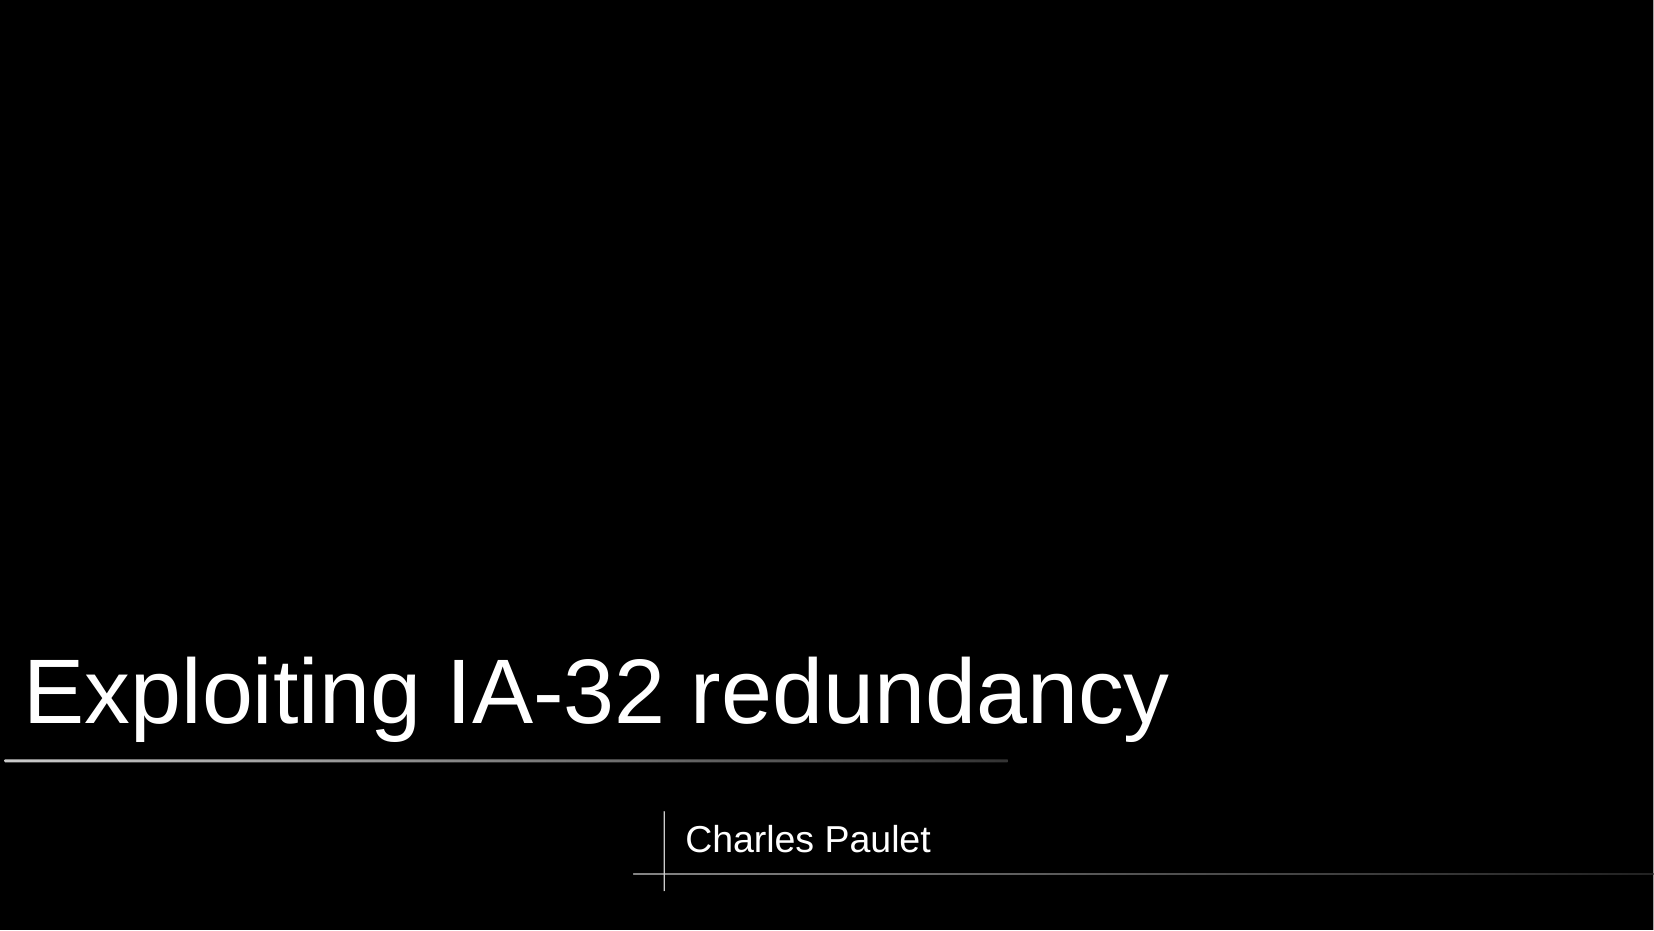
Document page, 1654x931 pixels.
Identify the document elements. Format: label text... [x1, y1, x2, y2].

title Exploiting IA-32 redundancy [23, 637, 1501, 746]
text_box Charles Paulet [670, 811, 1152, 868]
